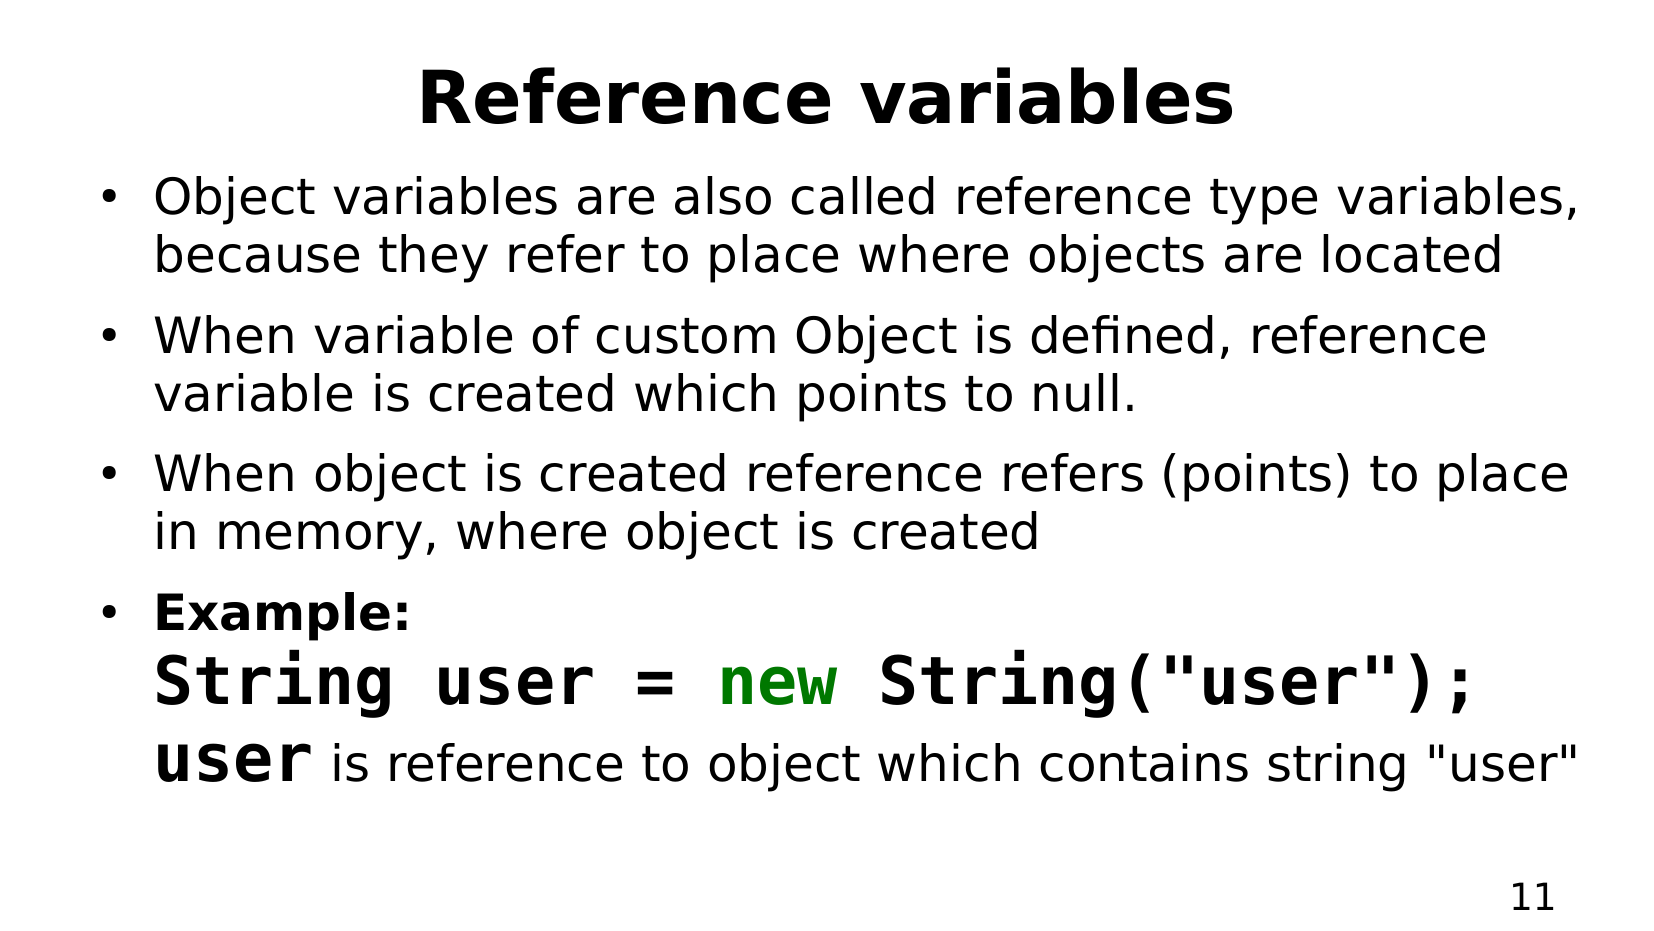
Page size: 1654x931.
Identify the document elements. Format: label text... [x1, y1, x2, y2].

list Object variables are also called reference type variables, because they refer to place where objects are located When variable of custom Object is defined, reference variable is created which points to null. When object is created reference refers (points) to place in memory, where object is created Example: String user = new String("user"); user is reference to object which contains string "user" [82, 168, 1607, 913]
title Reference variables [82, 37, 1571, 160]
